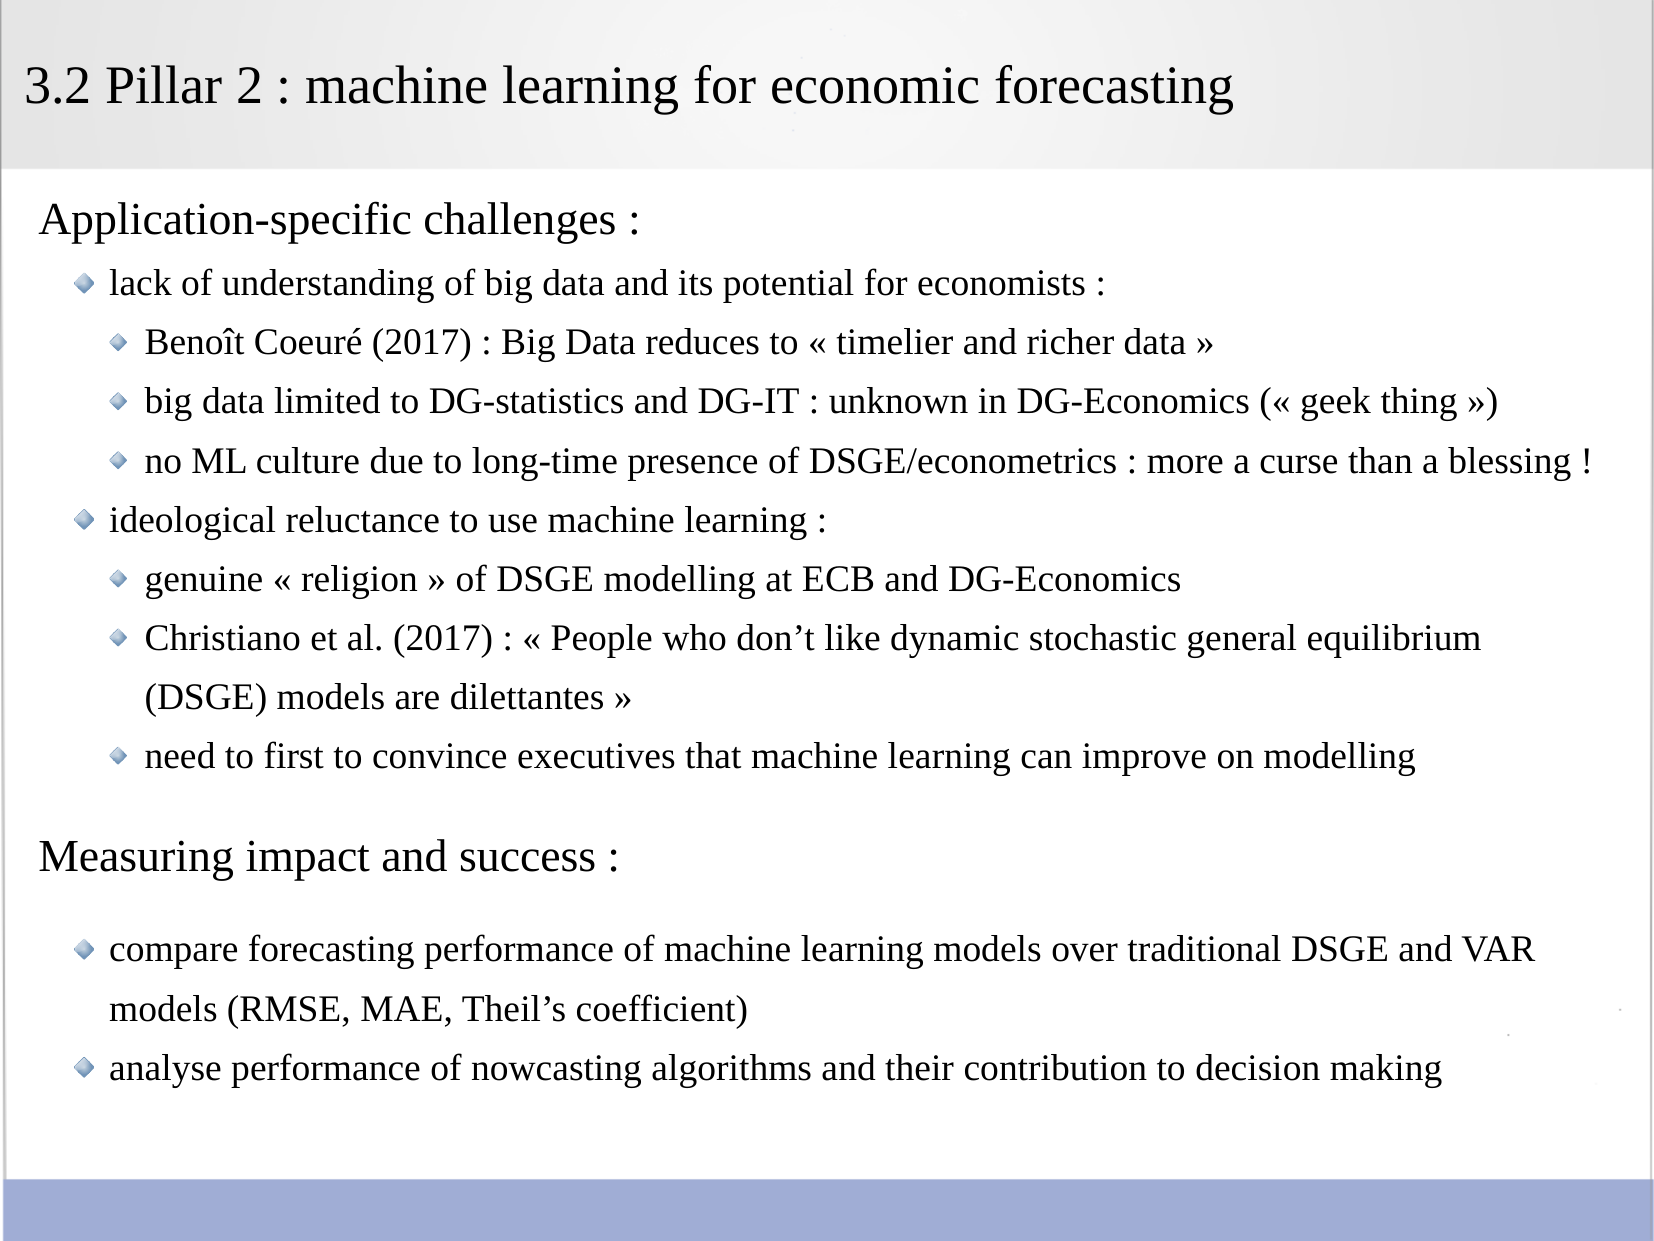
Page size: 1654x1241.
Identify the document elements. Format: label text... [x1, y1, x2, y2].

text_box 3.2 Pillar 2 : machine learning for economic forecasting [9, 48, 1619, 184]
text_box Application-specific challenges : lack of understanding of big data and its potential for economists : Benoît Coeuré (2017) : Big Data reduces to « timelier and richer data » big data limited to DG-statistics and DG-IT : unknown in DG-Economics (« geek thing ») no ML culture due to long-time presence of DSGE/econometrics : more a curse than a blessing ! ideological reluctance to use machine learning : genuine « religion » of DSGE modelling at ECB and DG-Economics Christiano et al. (2017) : « People who don’t like dynamic stochastic general equilibrium (DSGE) models are dilettantes » need to first to convince executives that machine learning can improve on modelling [23, 184, 1619, 814]
text_box Measuring impact and success : compare forecasting performance of machine learning models over traditional DSGE and VAR models (RMSE, MAE, Theil’s coefficient) analyse performance of nowcasting algorithms and their contribution to decision making [23, 814, 1654, 1167]
